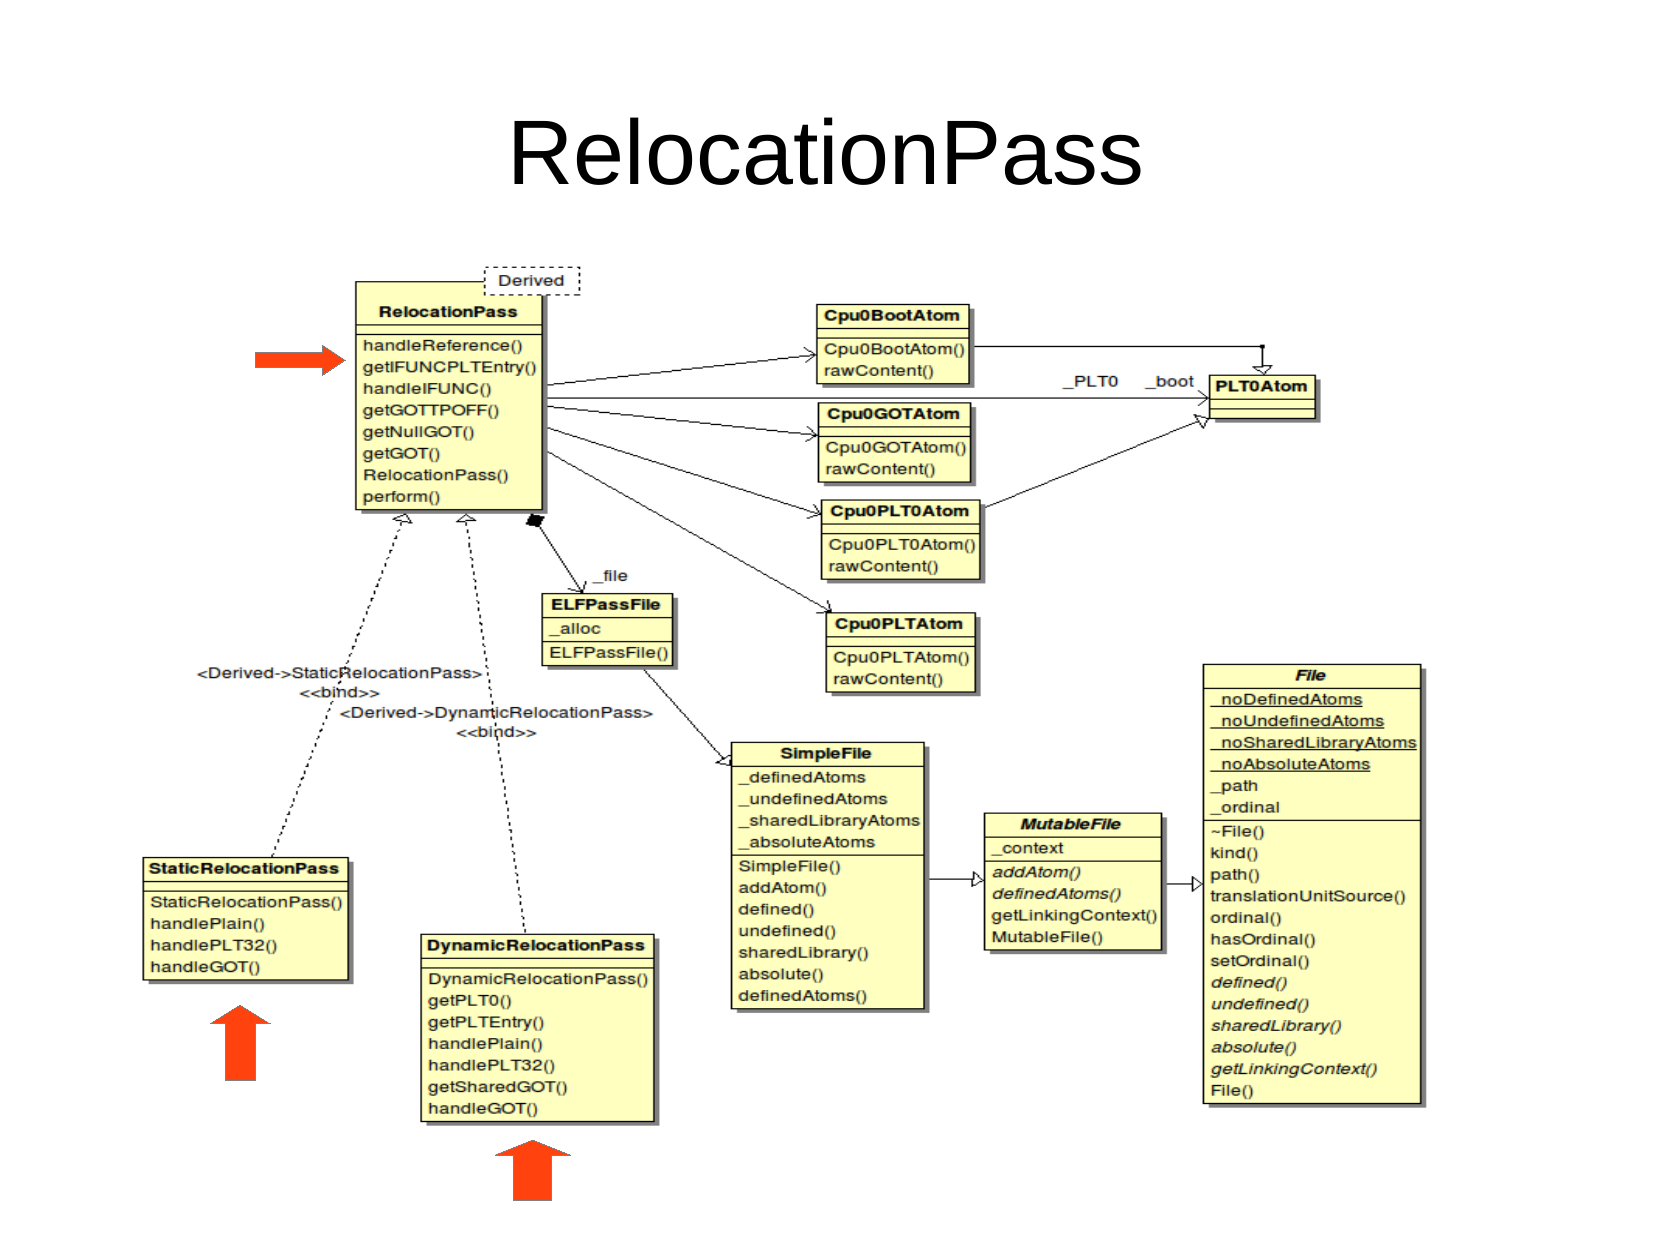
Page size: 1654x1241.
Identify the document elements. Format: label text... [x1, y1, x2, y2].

text_box [495, 1140, 571, 1201]
picture [135, 262, 1428, 1133]
text_box [255, 345, 346, 376]
title RelocationPass [82, 49, 1571, 257]
text_box [210, 1005, 271, 1081]
